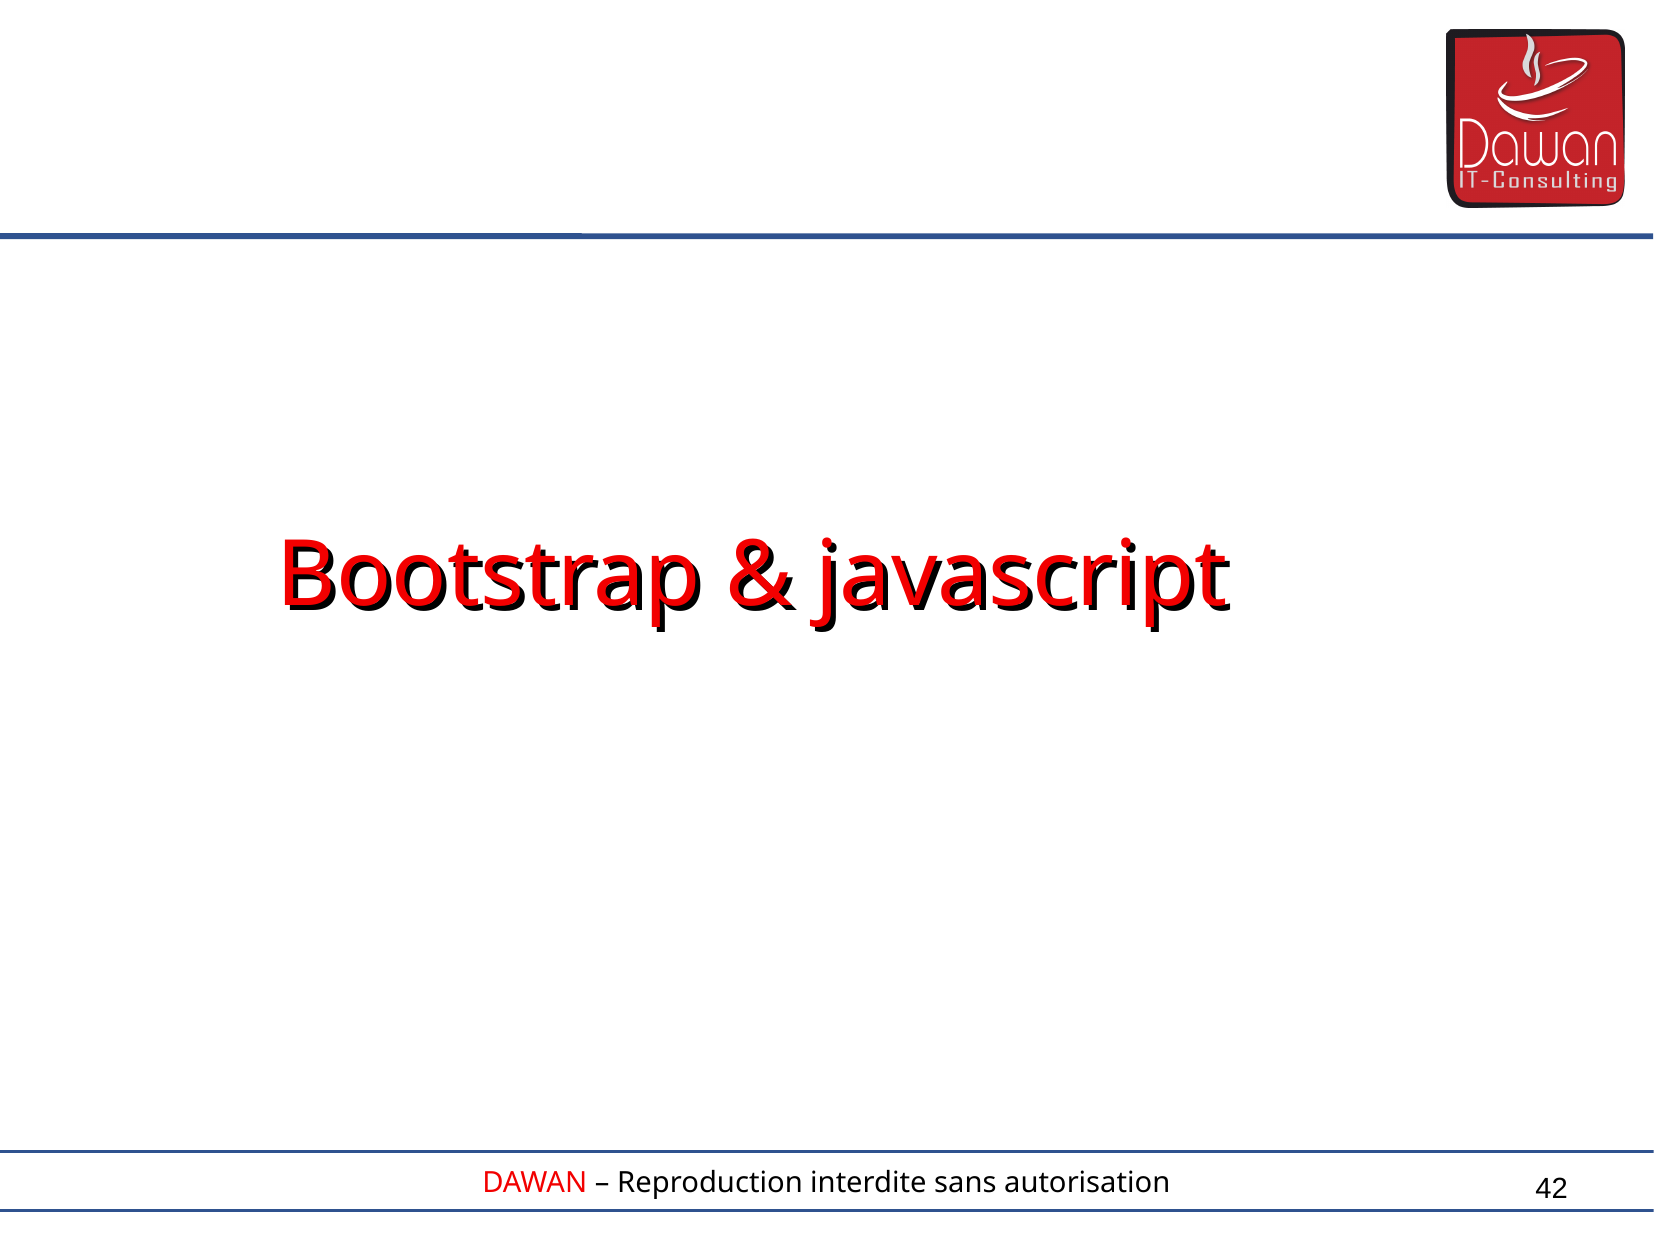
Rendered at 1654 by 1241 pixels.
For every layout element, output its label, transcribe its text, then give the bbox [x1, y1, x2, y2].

text_box [1535, 1169, 1595, 1234]
subtitle Bootstrap & javascript [59, 29, 1447, 1109]
